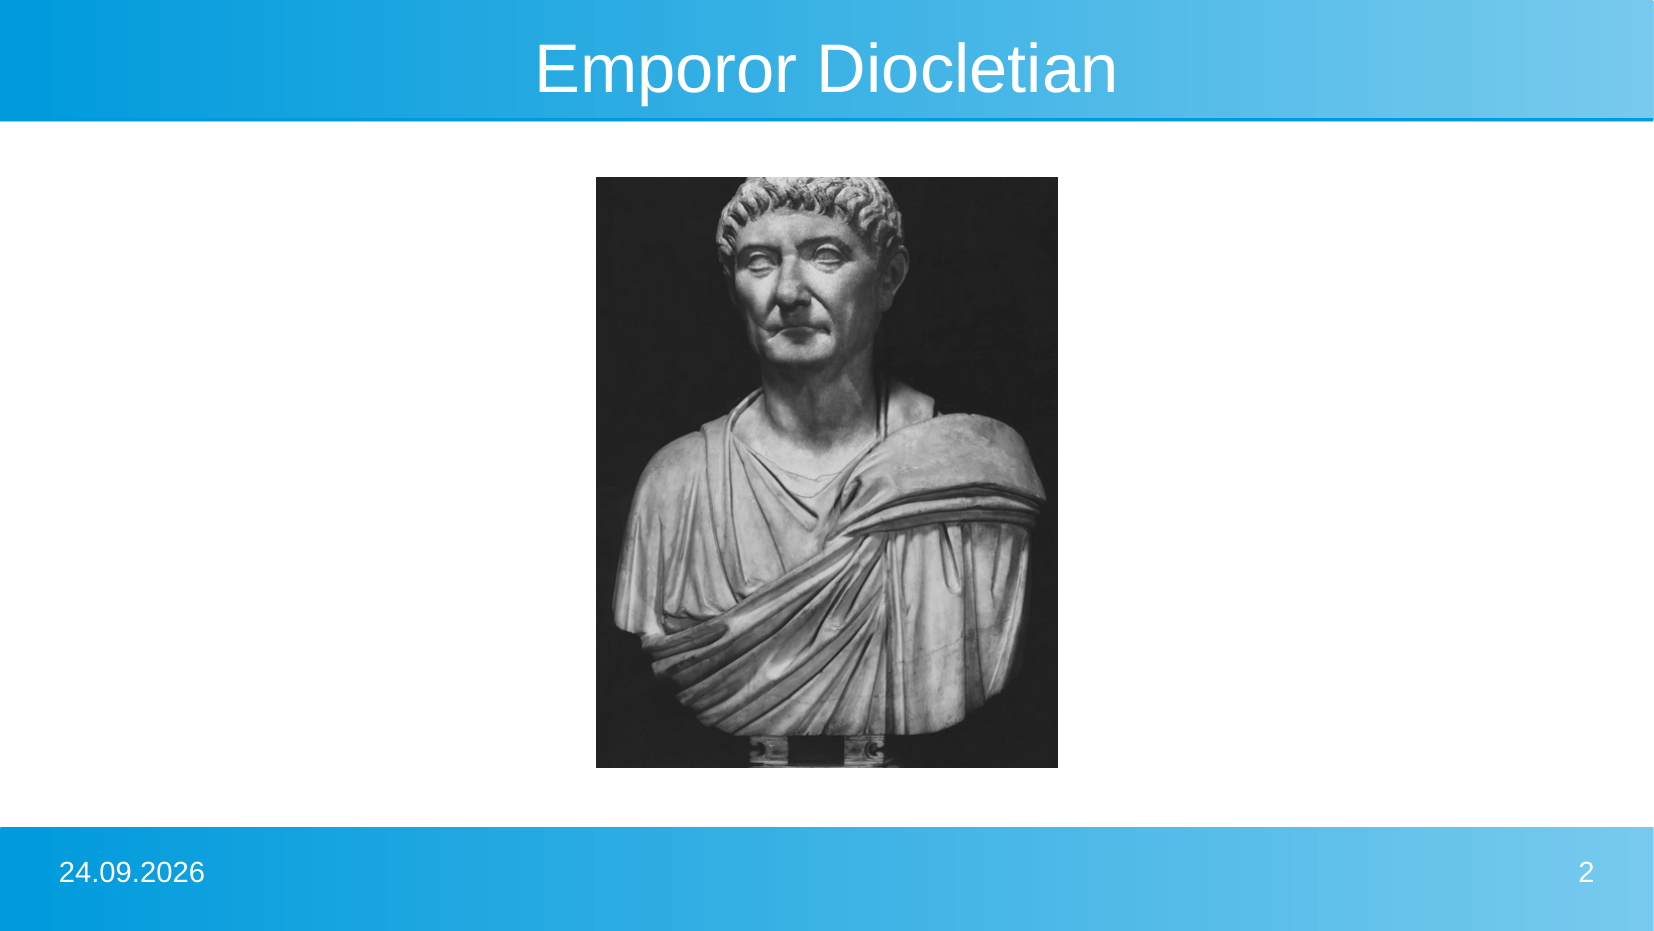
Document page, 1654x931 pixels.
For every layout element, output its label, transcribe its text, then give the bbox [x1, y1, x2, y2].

picture [596, 177, 1058, 768]
title Emporor Diocletian [59, 29, 1595, 108]
